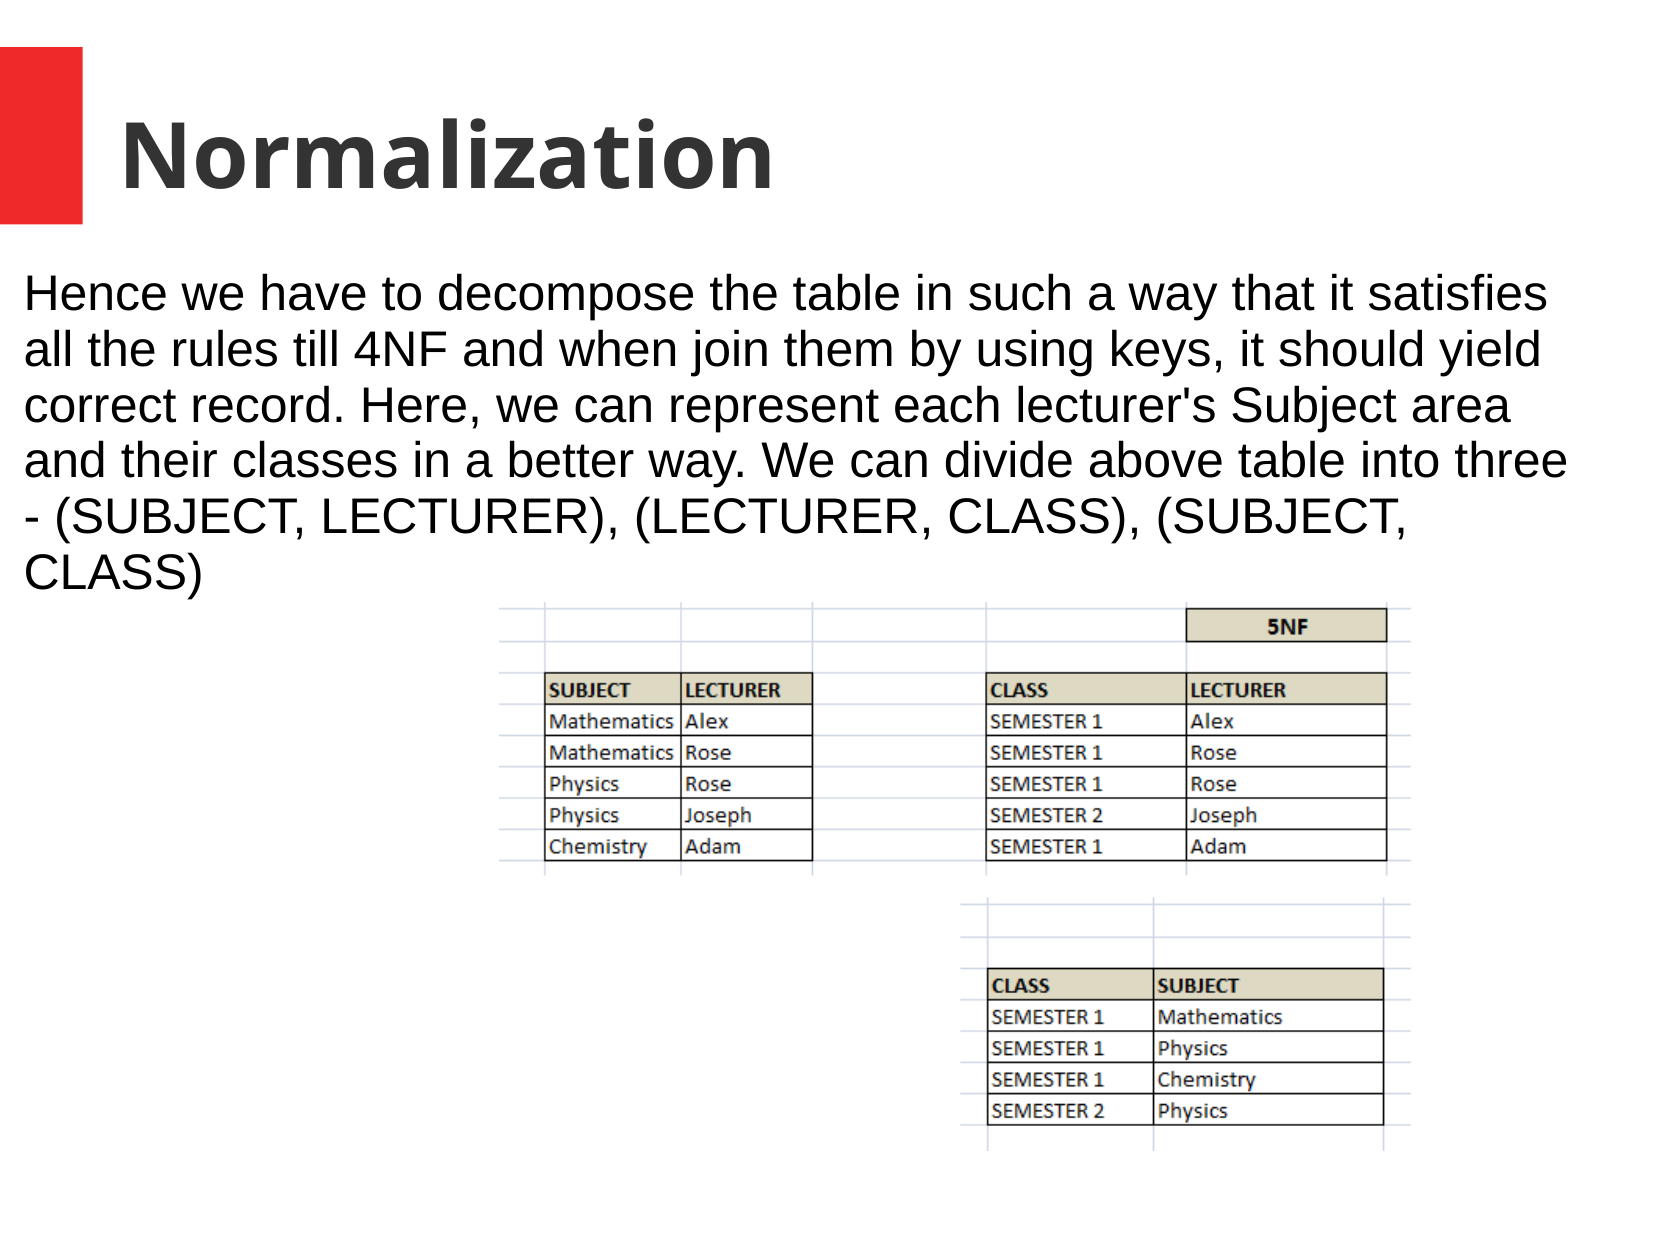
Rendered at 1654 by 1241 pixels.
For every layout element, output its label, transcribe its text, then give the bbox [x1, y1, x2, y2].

picture [499, 602, 1430, 1151]
subtitle Hence we have to decompose the table in such a way that it satisfies all the rules till 4NF and when join them by using keys, it should yield correct record. Here, we can represent each lecturer's Subject area and their classes in a better way. We can divide above table into three - (SUBJECT, LECTURER), (LECTURER, CLASS), (SUBJECT, CLASS) [23, 0, 1595, 1241]
